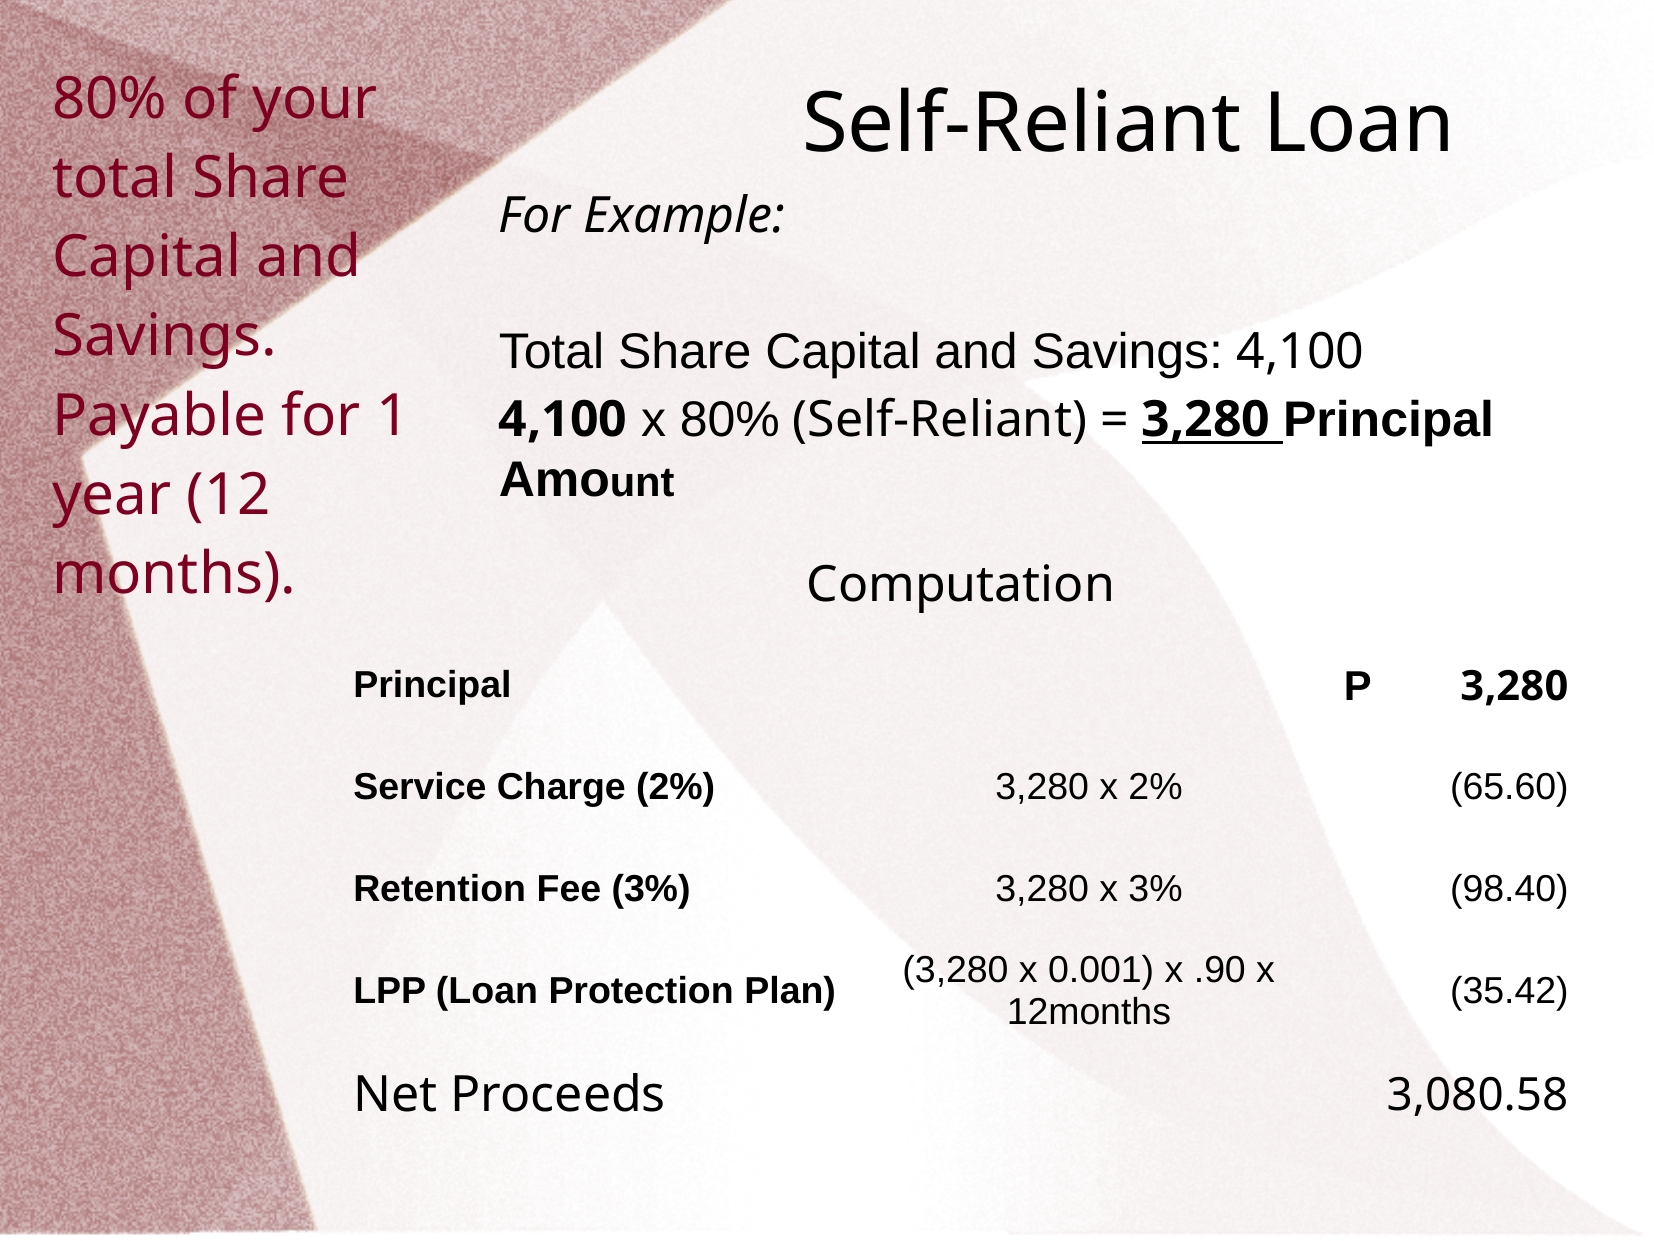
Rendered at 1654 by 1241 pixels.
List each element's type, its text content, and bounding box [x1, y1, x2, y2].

table_header Computation [339, 531, 1583, 633]
table_cell Service Charge (2%) [339, 735, 876, 837]
table_cell (98.40) [1302, 837, 1583, 939]
table_cell (35.42) [1302, 939, 1583, 1041]
table_cell 3,280 x 3% [876, 837, 1302, 939]
text_box 80% of your total Share Capital and Savings. Payable for 1 year (12 months). [37, 48, 488, 638]
text_box Self-Reliant Loan [787, 55, 1613, 171]
picture [0, 0, 1654, 1241]
table_cell (3,280 x 0.001) x .90 x 12months [876, 939, 1302, 1041]
table_cell P 3,280 [1302, 633, 1583, 735]
table_cell [876, 633, 1302, 735]
table_cell Retention Fee (3%) [339, 837, 876, 939]
table_cell (65.60) [1302, 735, 1583, 837]
table_cell LPP (Loan Protection Plan) [339, 939, 876, 1041]
text_box For Example: Total Share Capital and Savings: 4,100 4,100 x 80% (Self-Reliant) = 3,280 Principal Amount [483, 171, 1651, 526]
table_cell 3,280 x 2% [876, 735, 1302, 837]
table_cell 3,080.58 [1302, 1041, 1583, 1143]
table_cell Principal [339, 633, 876, 735]
table_cell Net Proceeds [339, 1041, 1302, 1143]
